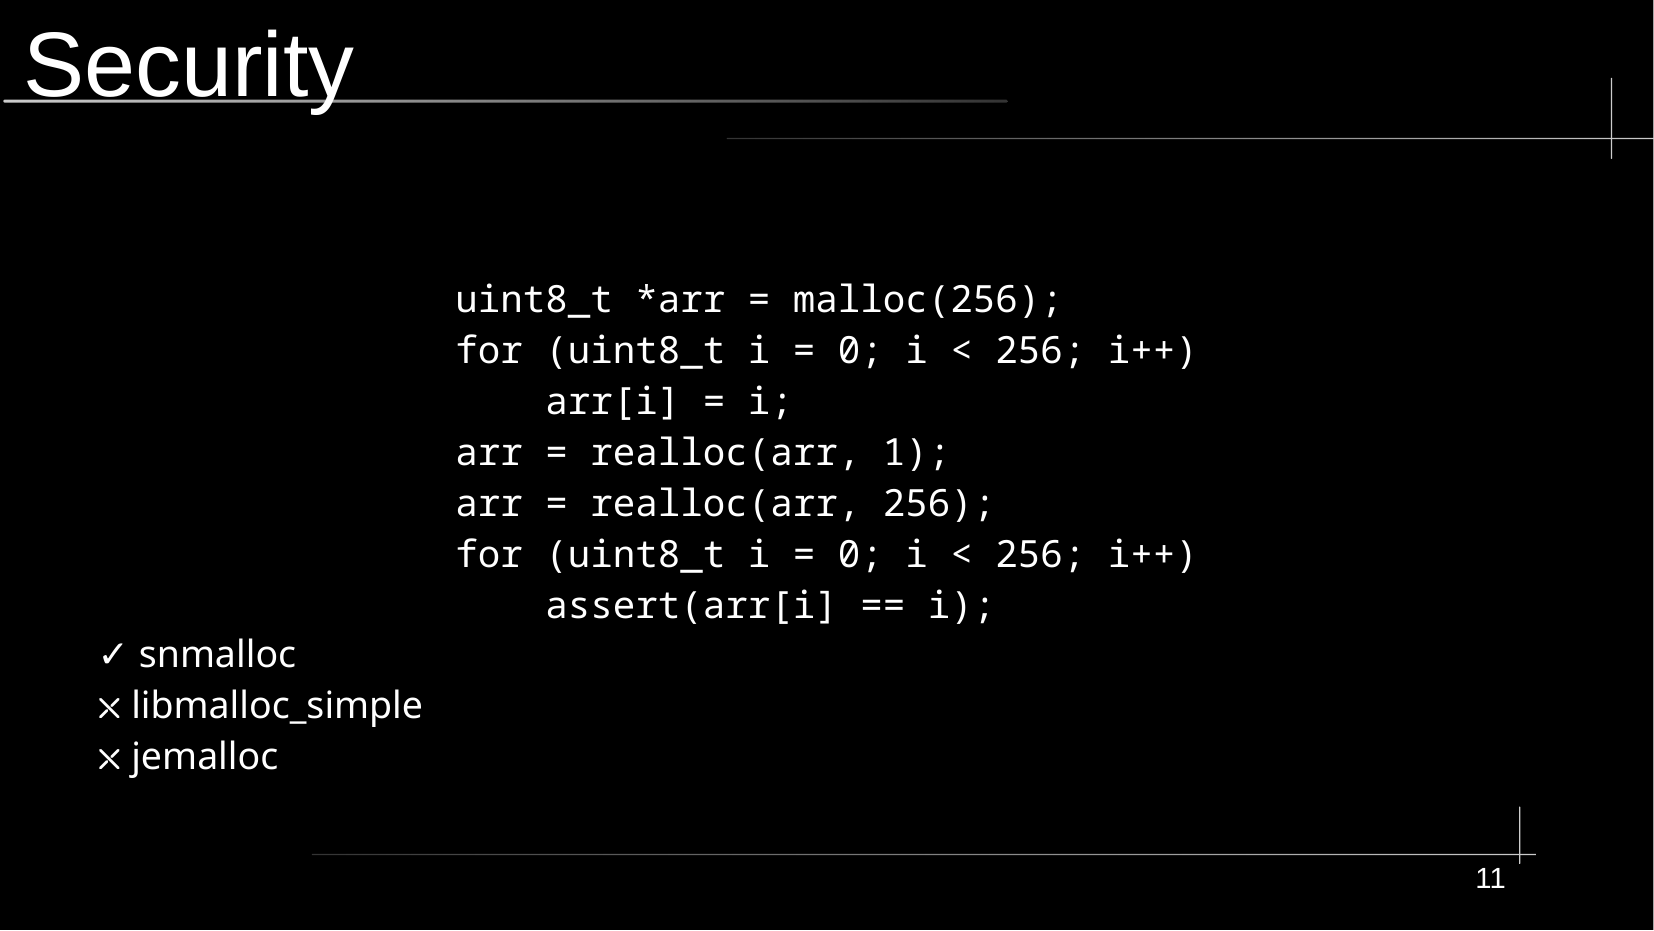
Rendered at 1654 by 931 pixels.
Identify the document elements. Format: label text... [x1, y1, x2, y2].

text_box ✓ snmalloc ⛌ libmalloc_simple ⛌ jemalloc [82, 619, 499, 777]
text_box uint8_t *arr = malloc(256); for (uint8_t i = 0; i < 256; i++) arr[i] = i; arr = realloc(arr, 1); arr = realloc(arr, 256); for (uint8_t i = 0; i < 256; i++) assert(arr[i] == i); [440, 264, 1213, 611]
title Security [23, 11, 1589, 119]
